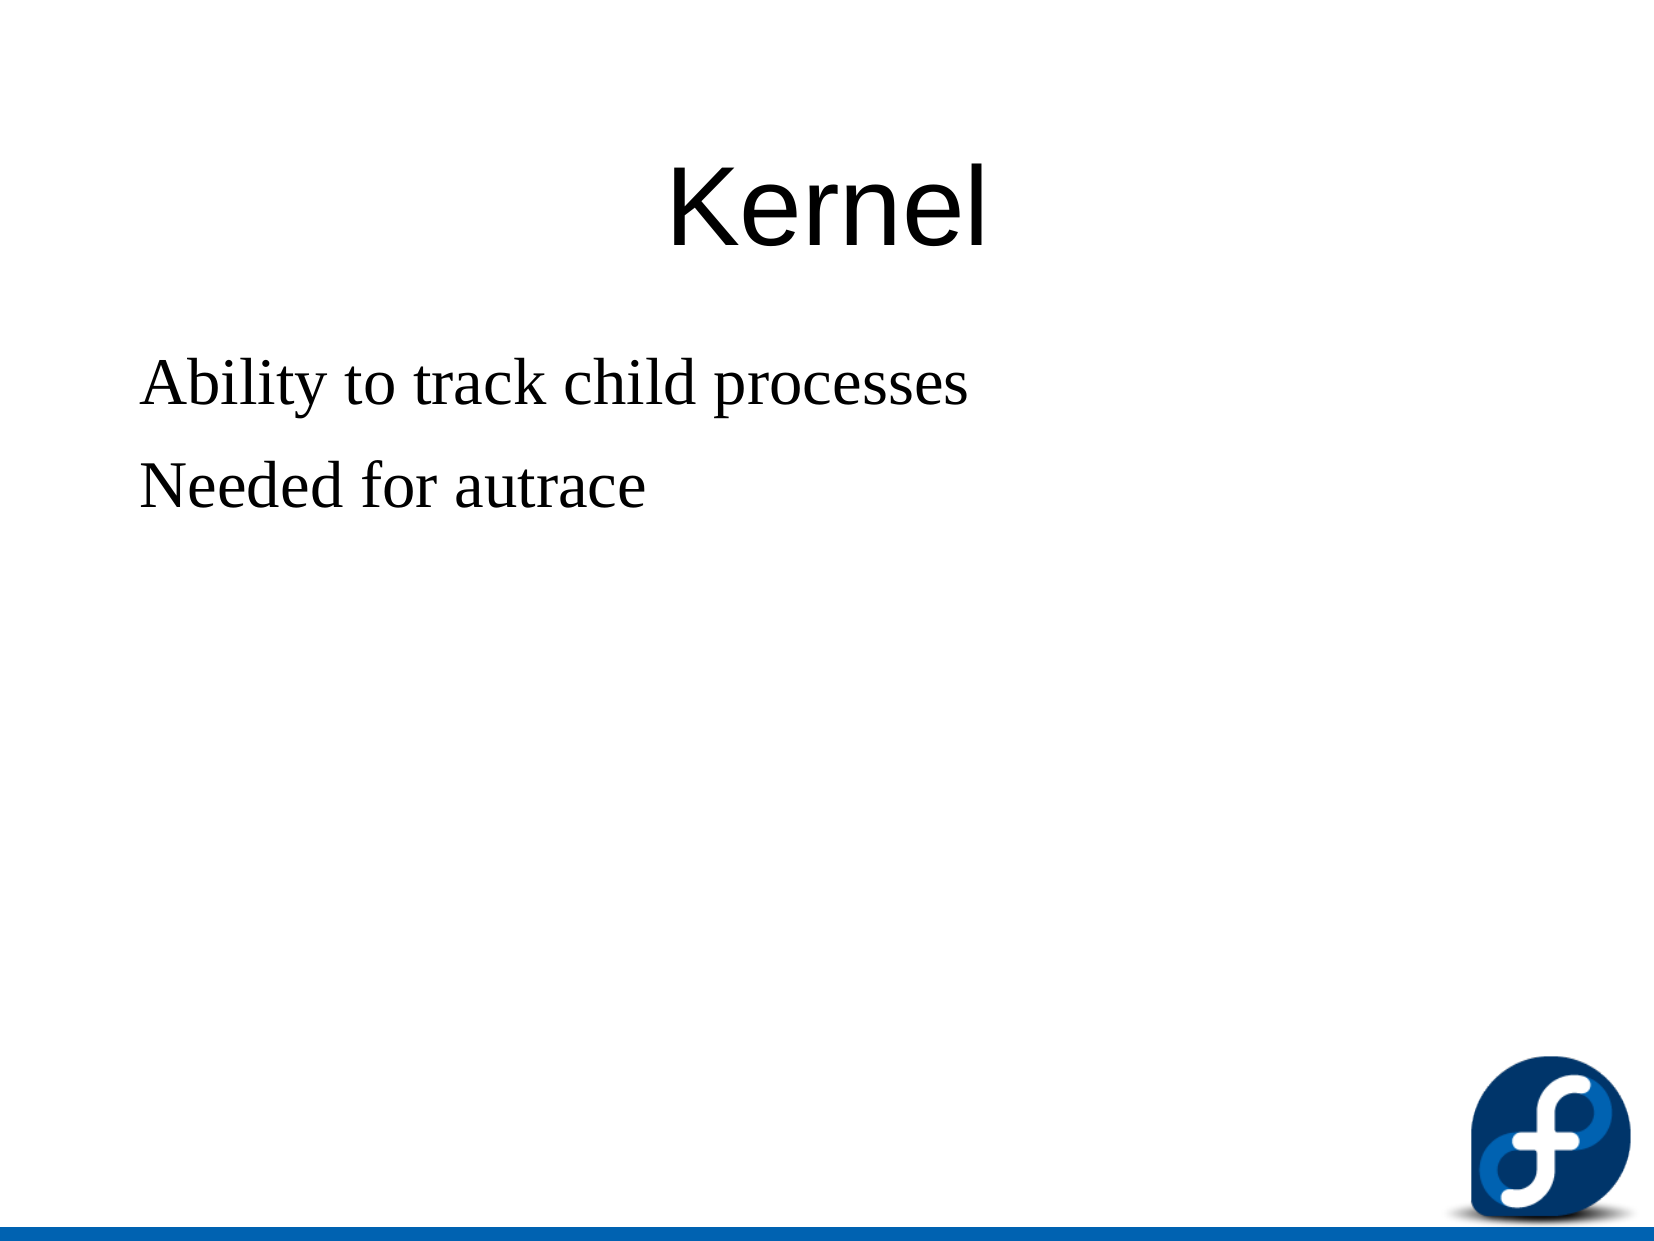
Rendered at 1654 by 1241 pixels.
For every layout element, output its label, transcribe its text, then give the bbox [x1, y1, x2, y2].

picture [1438, 1055, 1645, 1229]
title Kernel [121, 102, 1534, 310]
list Ability to track child processes Needed for autrace [121, 344, 1534, 1127]
